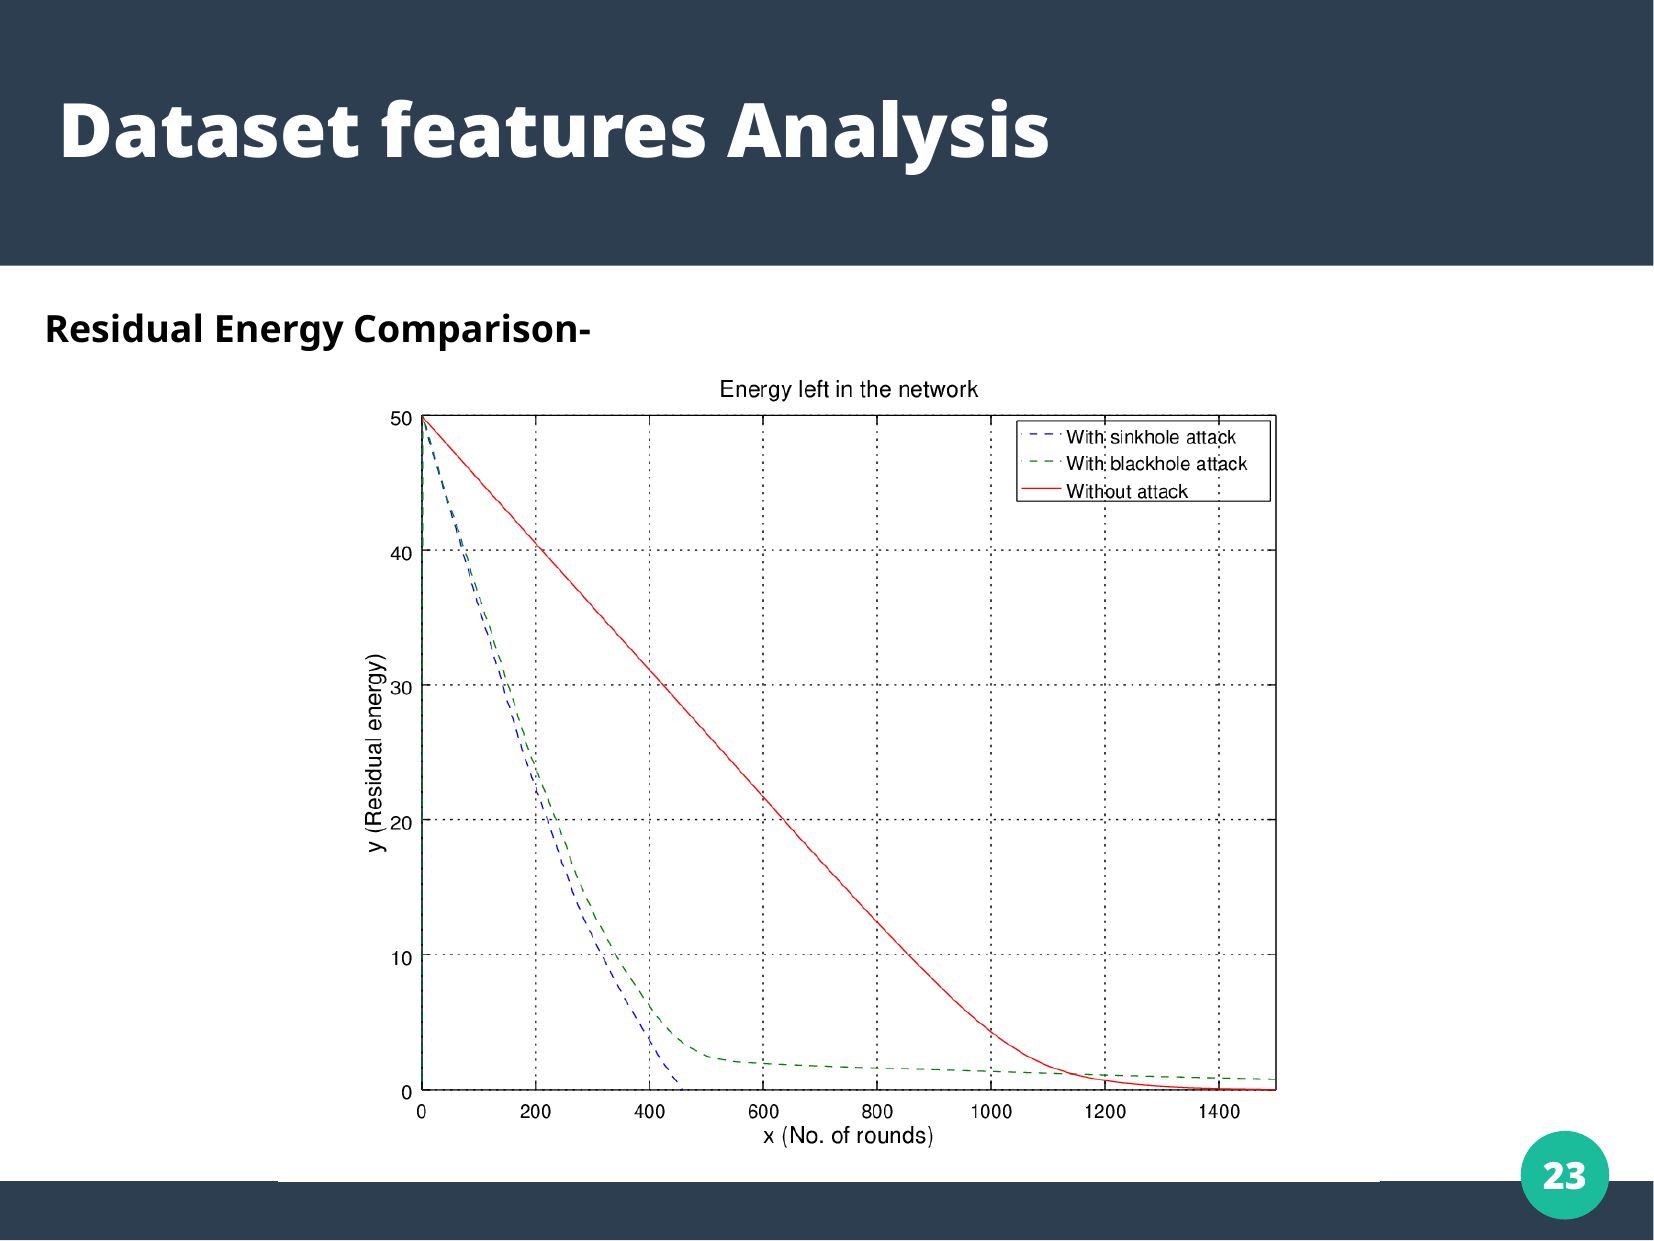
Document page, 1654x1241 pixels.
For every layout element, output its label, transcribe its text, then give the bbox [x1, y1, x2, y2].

text_box Residual Energy Comparison- [29, 295, 1625, 354]
title Dataset features Analysis [59, 49, 1595, 207]
picture [278, 353, 1380, 1182]
